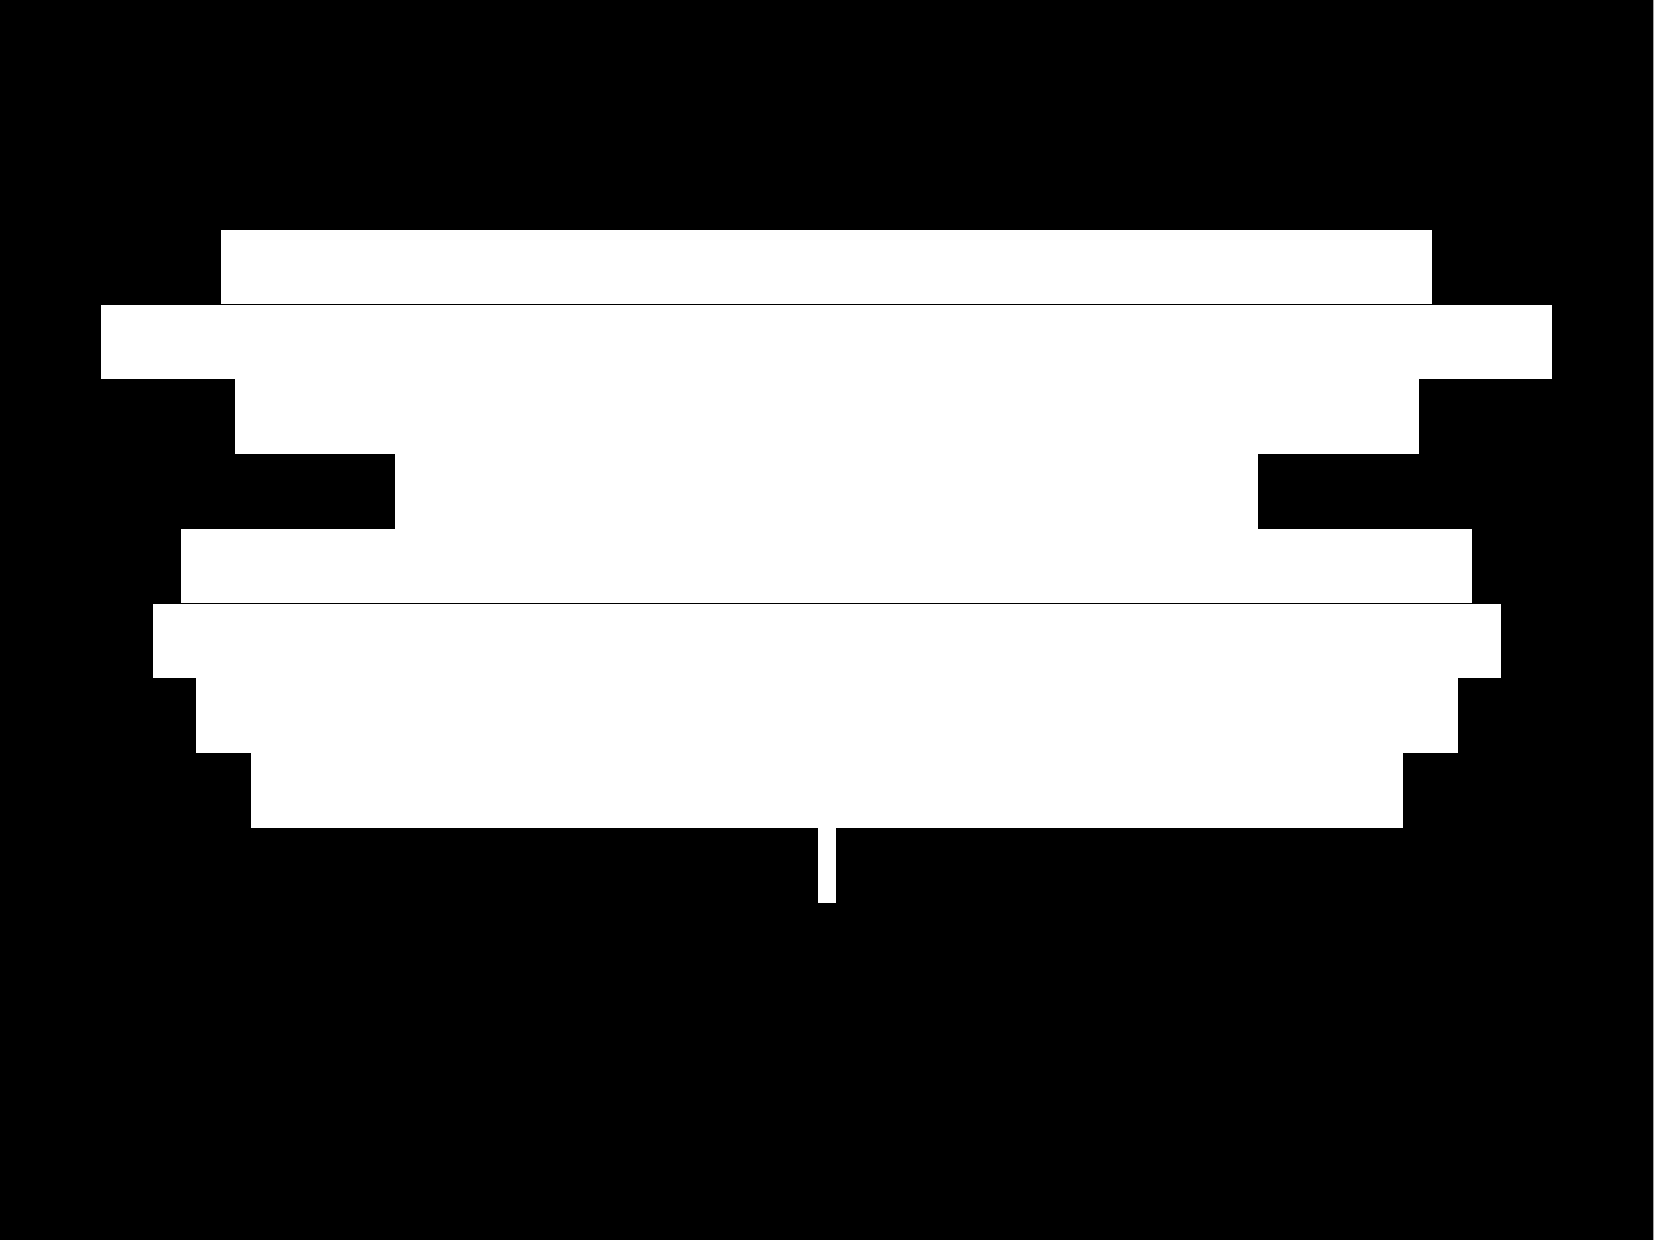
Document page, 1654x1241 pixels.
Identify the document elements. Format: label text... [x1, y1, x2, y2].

subtitle Confia vai em frente, não desista, não se entregue veja a bandeira da vitória que se ergue, eu estou contigo te ajudo, te liberto toda tempestade Eu faço acalmar. Eu sou o teu Senhor e te ajudo a toda hora. Quem é contra te vai contemplar a tua vitória, quando eu abençoo ninguém pode intervir. Eu sou o teu Deus, Eu sou o teu Deus. [82, 49, 1571, 1158]
